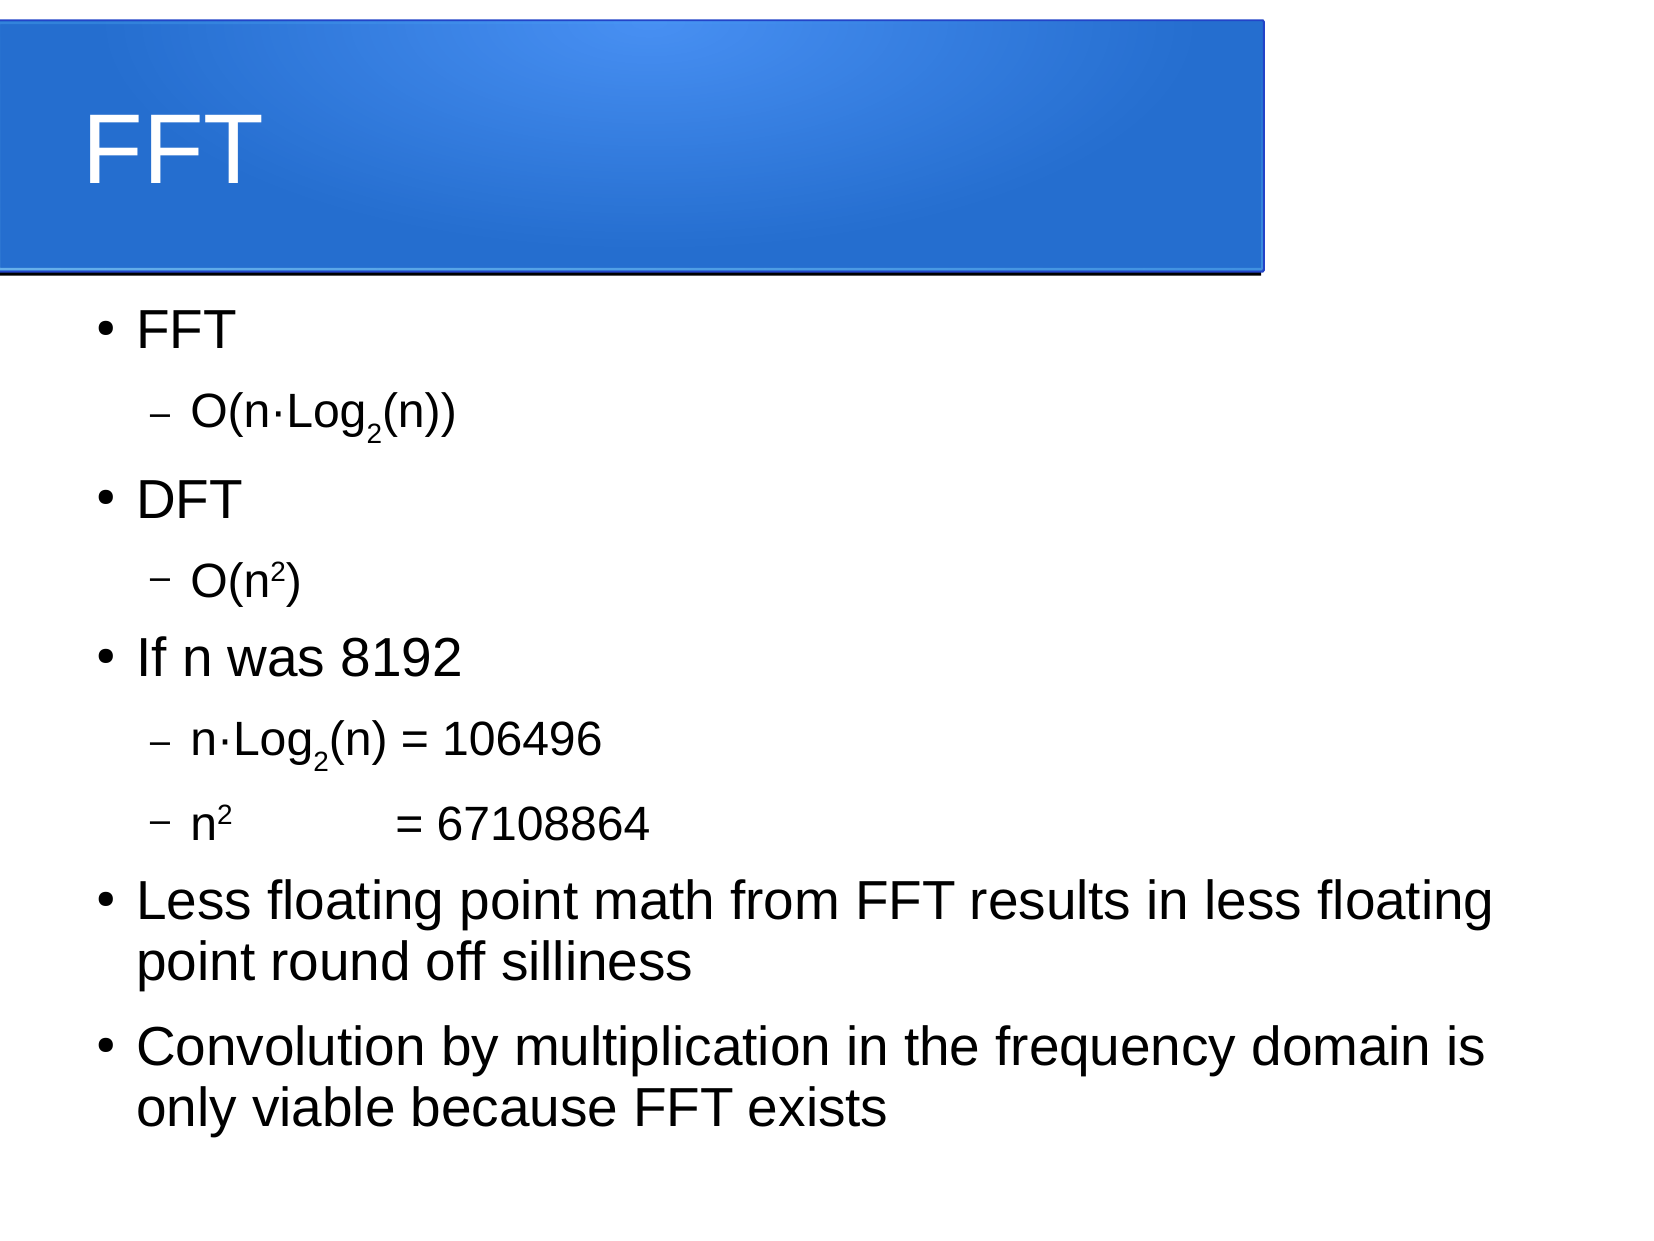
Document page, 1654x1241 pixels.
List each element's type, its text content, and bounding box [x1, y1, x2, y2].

title FFT [82, 47, 1235, 252]
list FFT O(n·Log2(n)) DFT O(n2) If n was 8192 n·Log2(n) = 106496 n2 = 67108864 Less floating point math from FFT results in less floating point round off silliness Convolution by multiplication in the frequency domain is only viable because FFT exists [82, 299, 1561, 1141]
